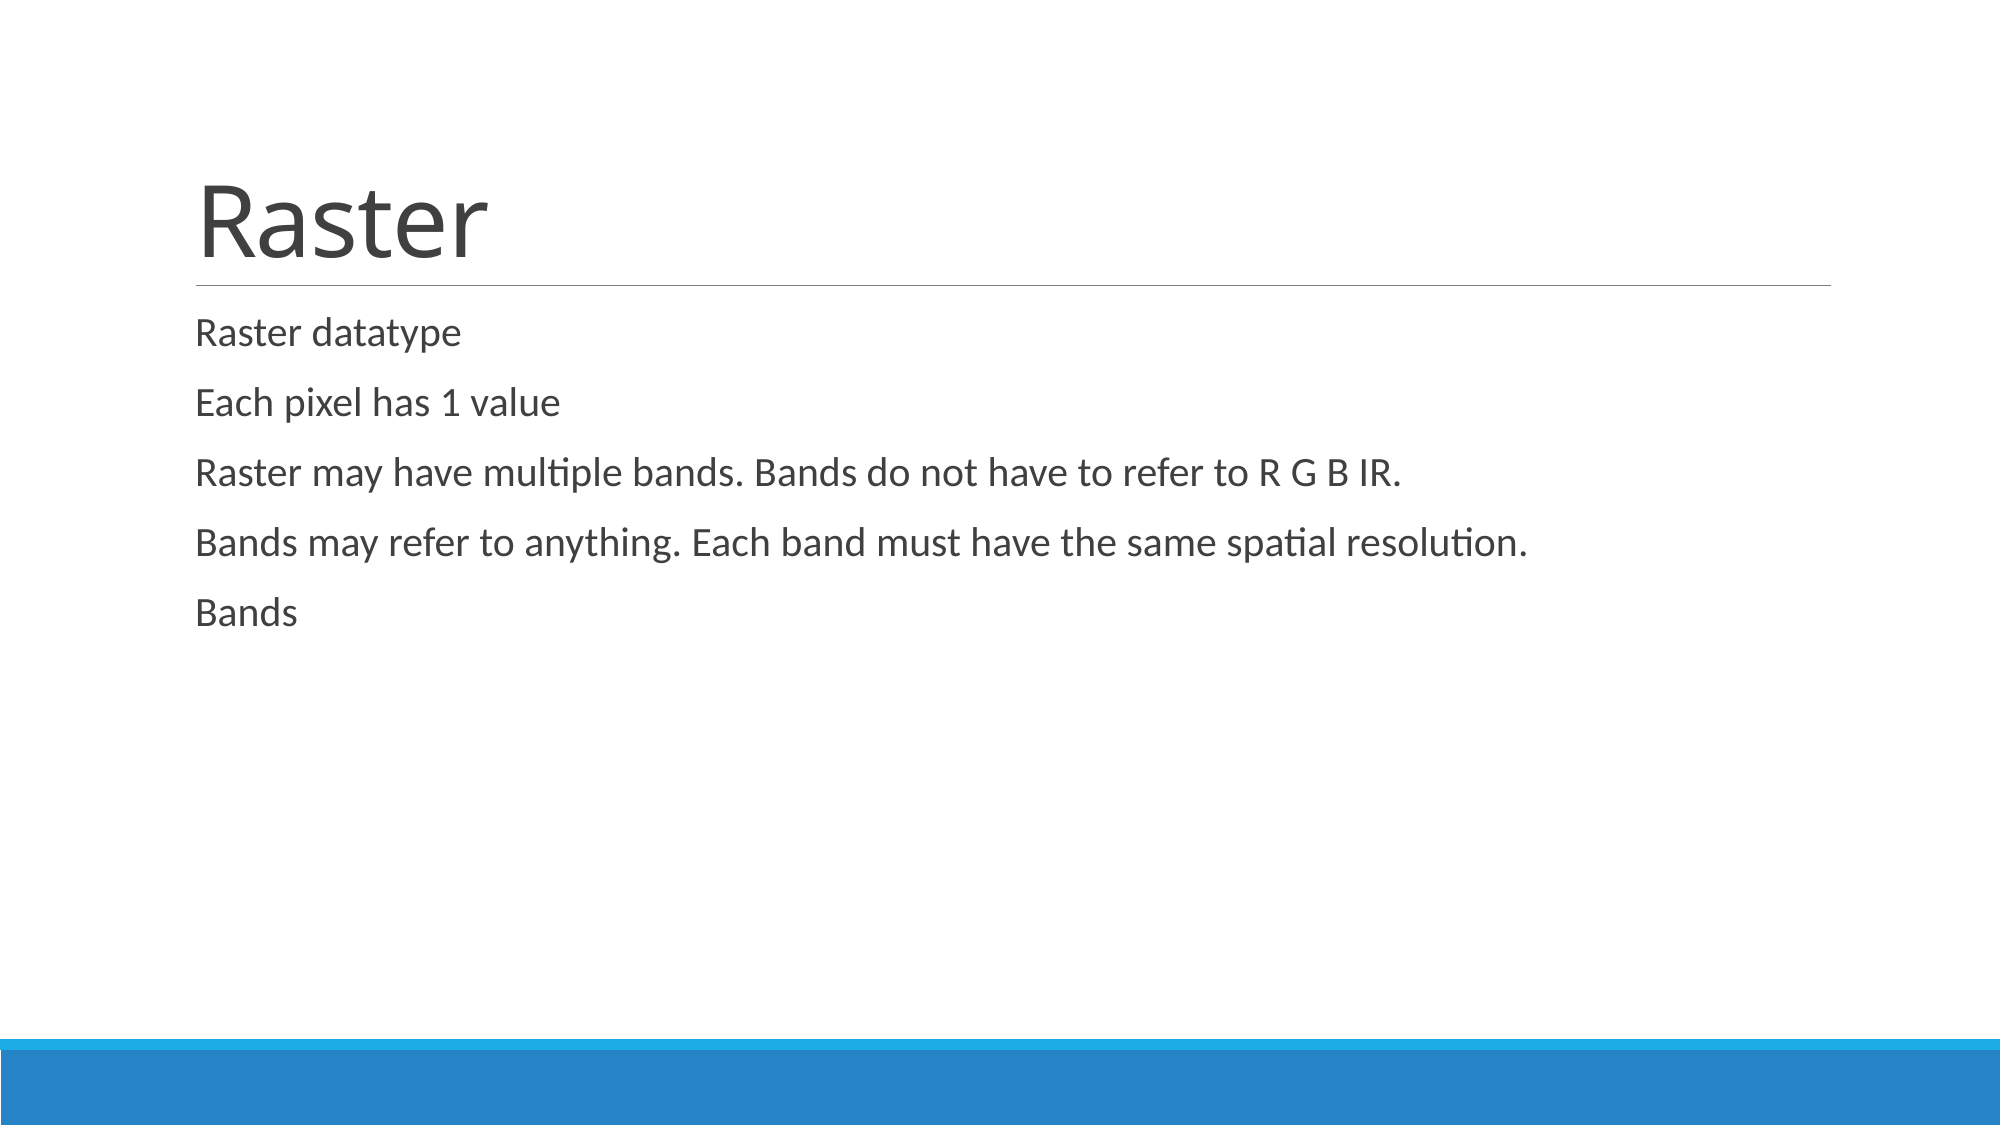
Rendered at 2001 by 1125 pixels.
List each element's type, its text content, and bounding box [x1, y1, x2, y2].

list Raster datatype Each pixel has 1 value Raster may have multiple bands. Bands do not have to refer to R G B IR. Bands may refer to anything. Each band must have the same spatial resolution. Bands [180, 302, 1831, 963]
title Raster [180, 47, 1831, 286]
